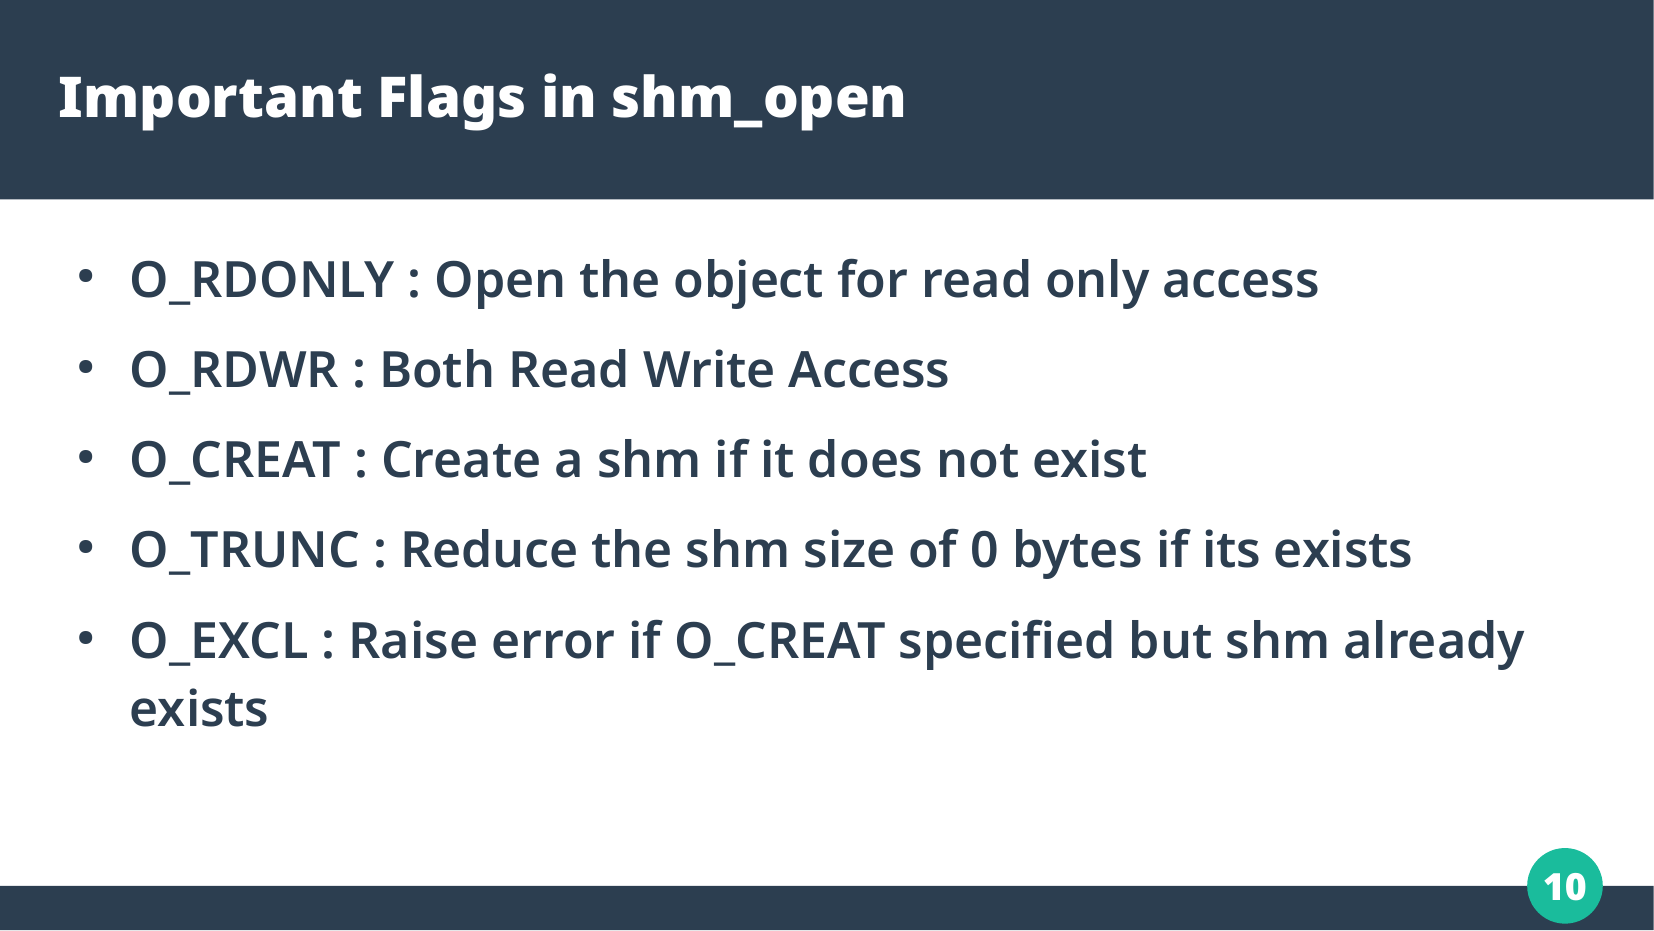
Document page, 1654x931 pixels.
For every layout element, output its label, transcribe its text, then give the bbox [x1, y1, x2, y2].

title Important Flags in shm_open [59, 37, 1595, 155]
list O_RDONLY : Open the object for read only access O_RDWR : Both Read Write Access O_CREAT : Create a shm if it does not exist O_TRUNC : Reduce the shm size of 0 bytes if its exists O_EXCL : Raise error if O_CREAT specified but shm already exists [59, 243, 1595, 864]
